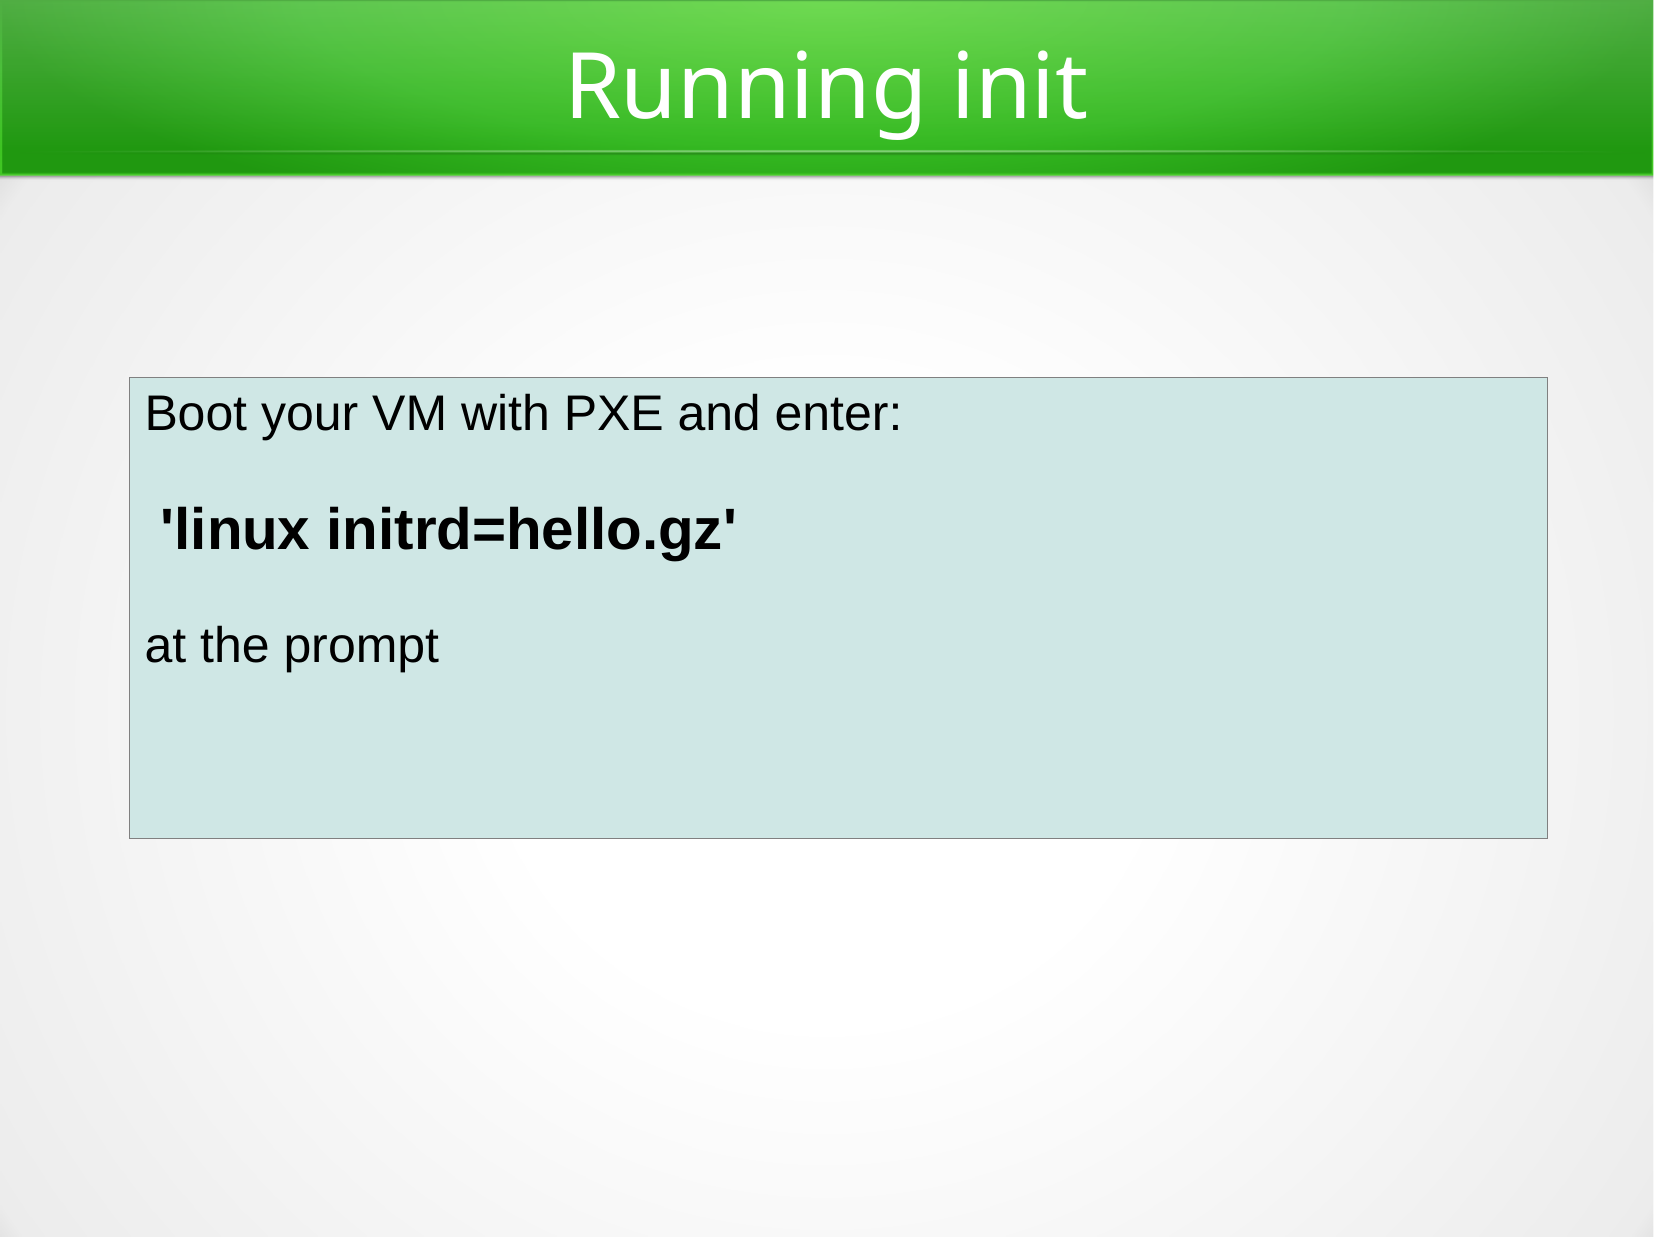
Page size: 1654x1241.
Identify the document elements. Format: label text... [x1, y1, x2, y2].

title Running init [82, 11, 1571, 154]
picture [0, 0, 1654, 1237]
text_box Boot your VM with PXE and enter: 'linux initrd=hello.gz' at the prompt [129, 377, 1548, 839]
